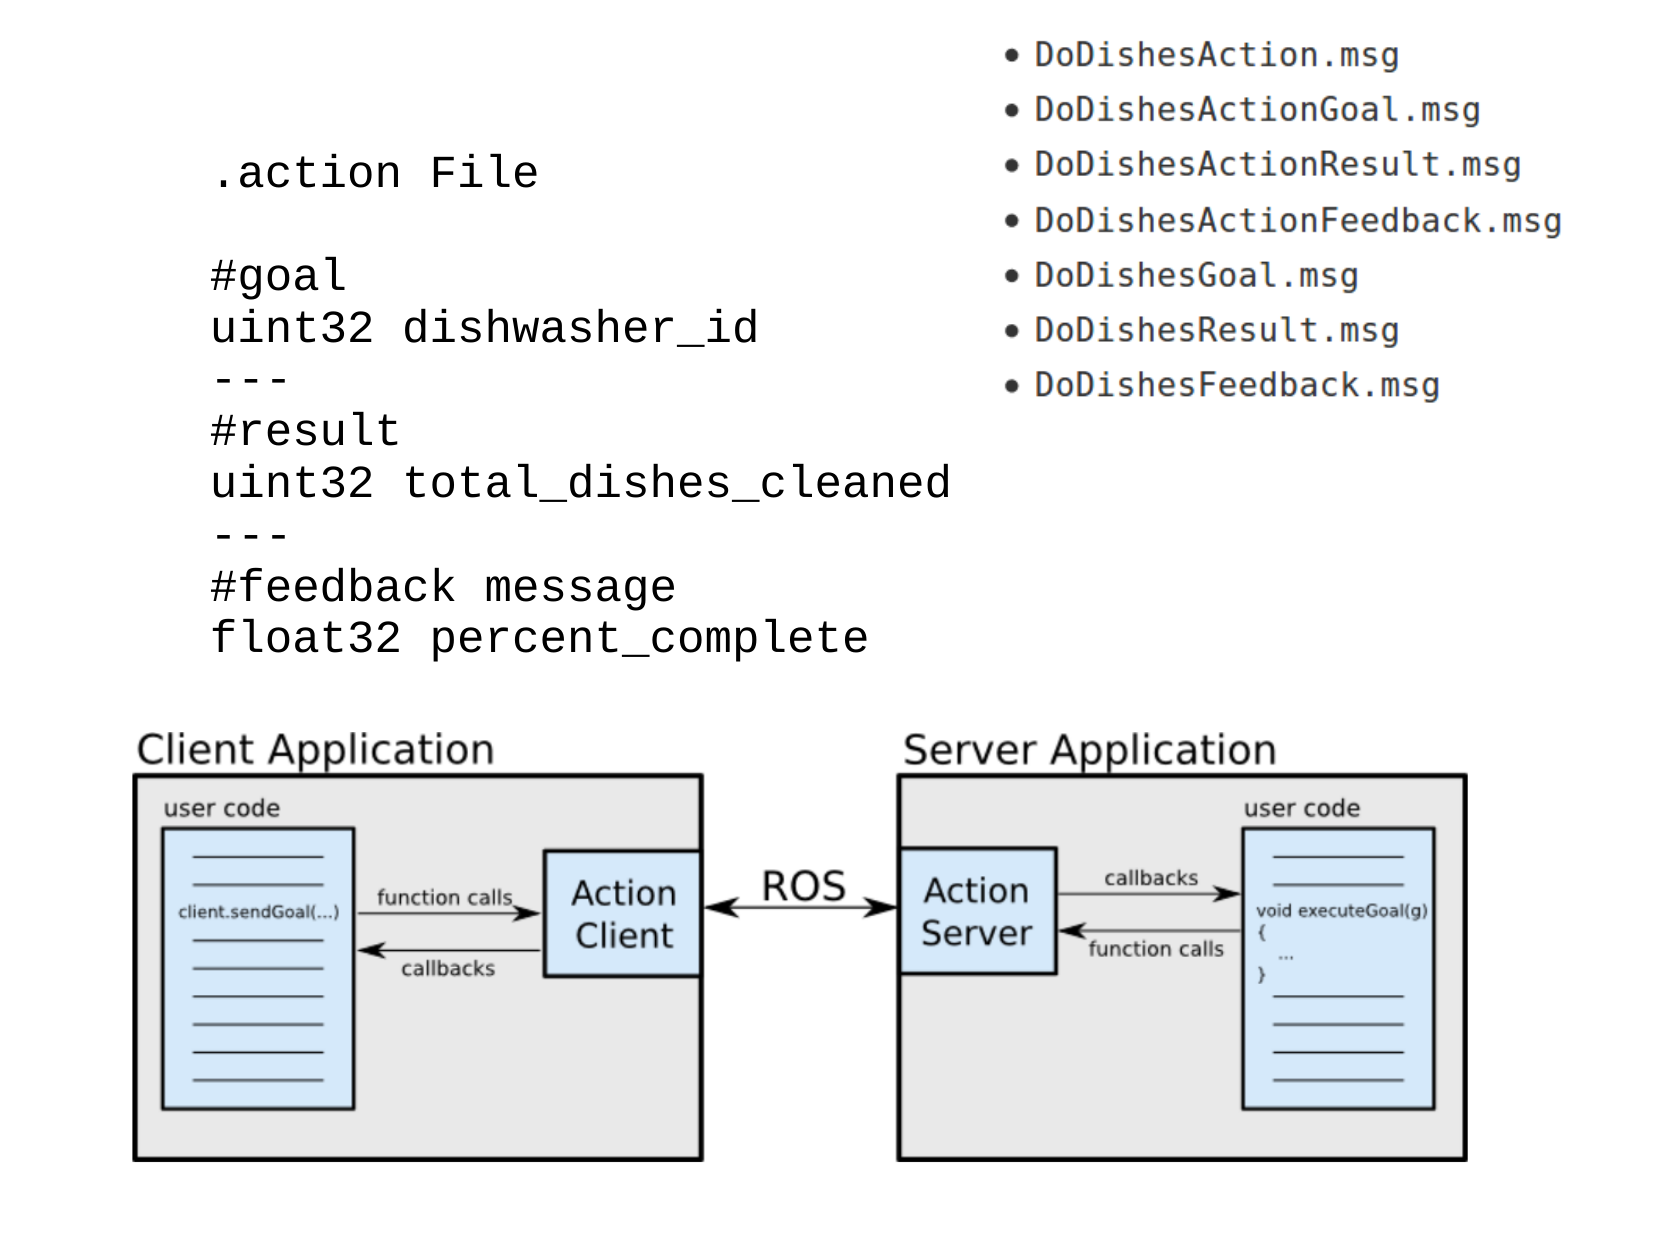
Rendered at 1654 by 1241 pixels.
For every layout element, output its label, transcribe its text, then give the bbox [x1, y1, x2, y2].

picture [120, 722, 1478, 1171]
picture [960, 32, 1623, 421]
text_box .action File #goal uint32 dishwasher_id --- #result uint32 total_dishes_cleaned --- #feedback message float32 percent_complete [195, 90, 1411, 674]
